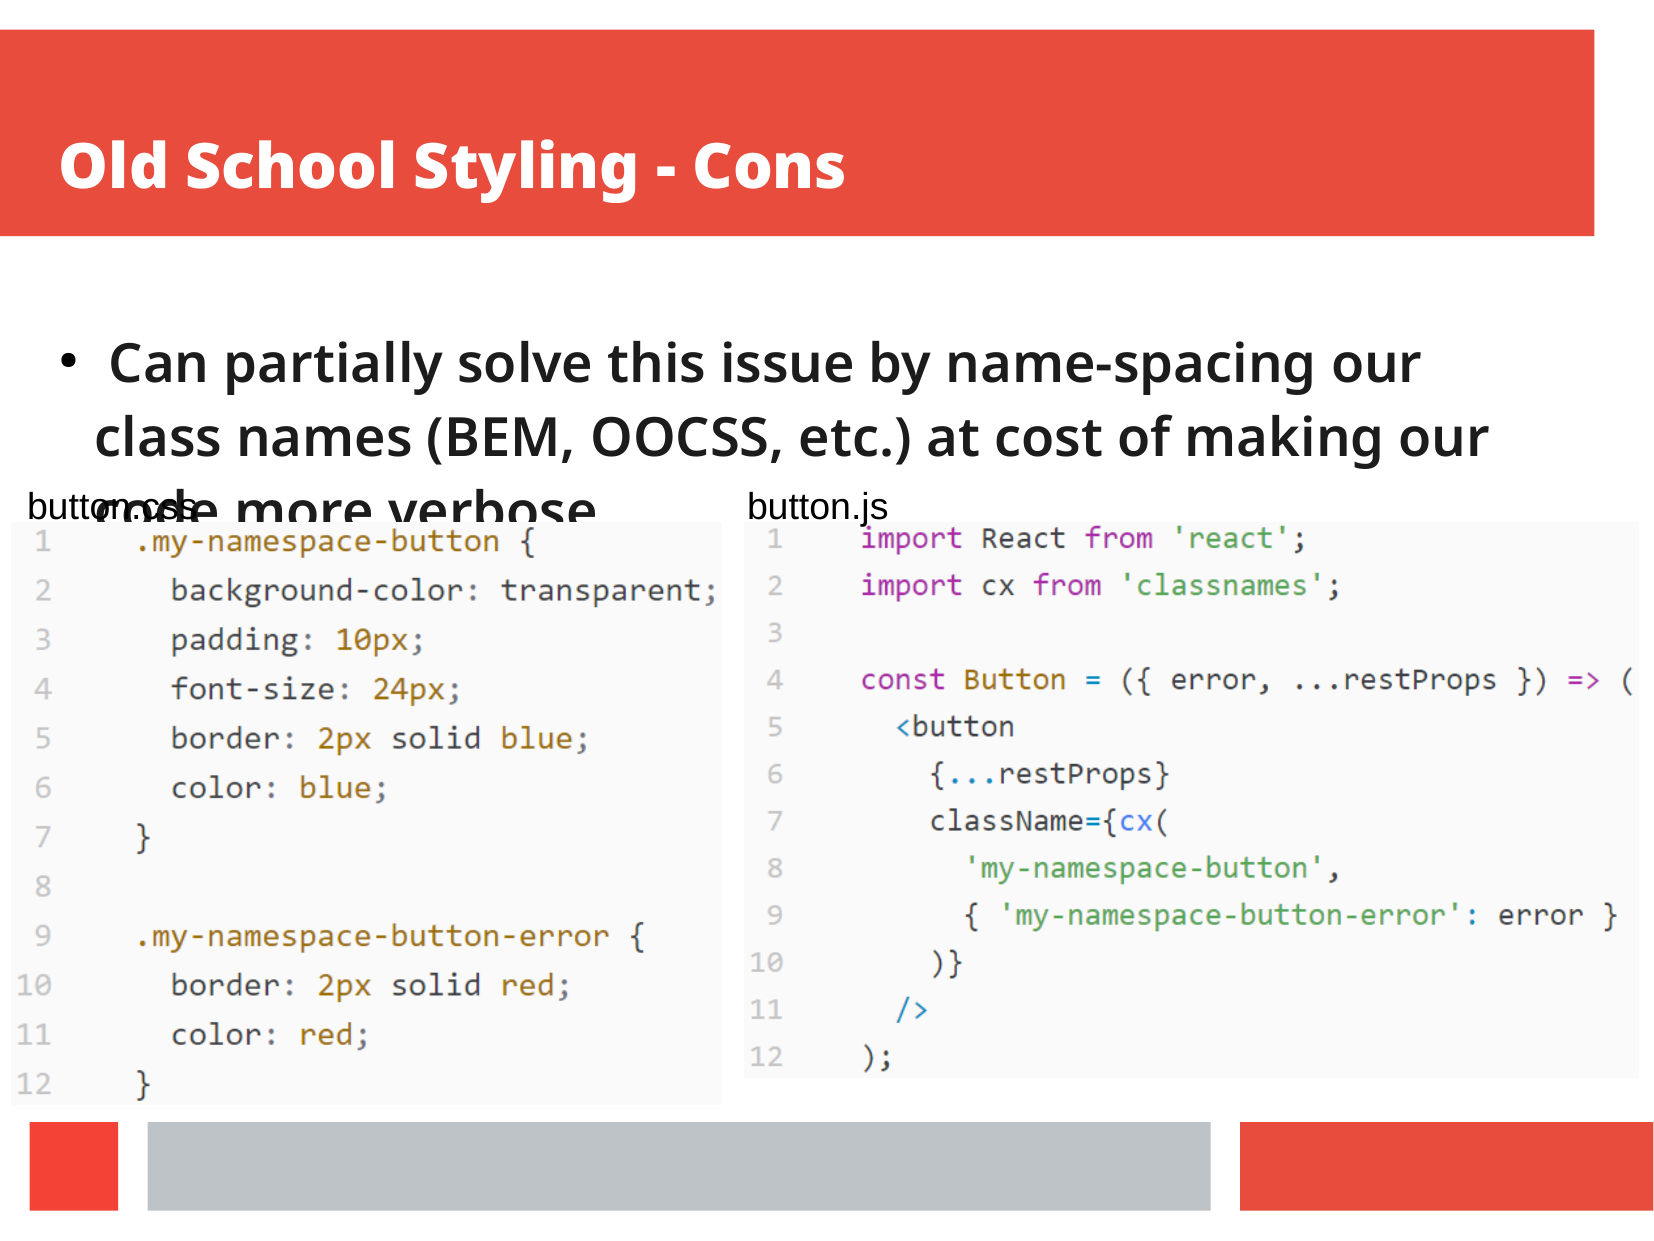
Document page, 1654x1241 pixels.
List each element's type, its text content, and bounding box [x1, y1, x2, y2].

text_box button.js [732, 478, 904, 536]
picture [11, 522, 722, 1105]
list Can partially solve this issue by name-spacing our class names (BEM, OOCSS, etc.) at cost of making our code more verbose. [59, 324, 1565, 1093]
text_box button.css [12, 478, 213, 536]
title Old School Styling - Cons [59, 59, 1595, 207]
picture [744, 522, 1639, 1078]
